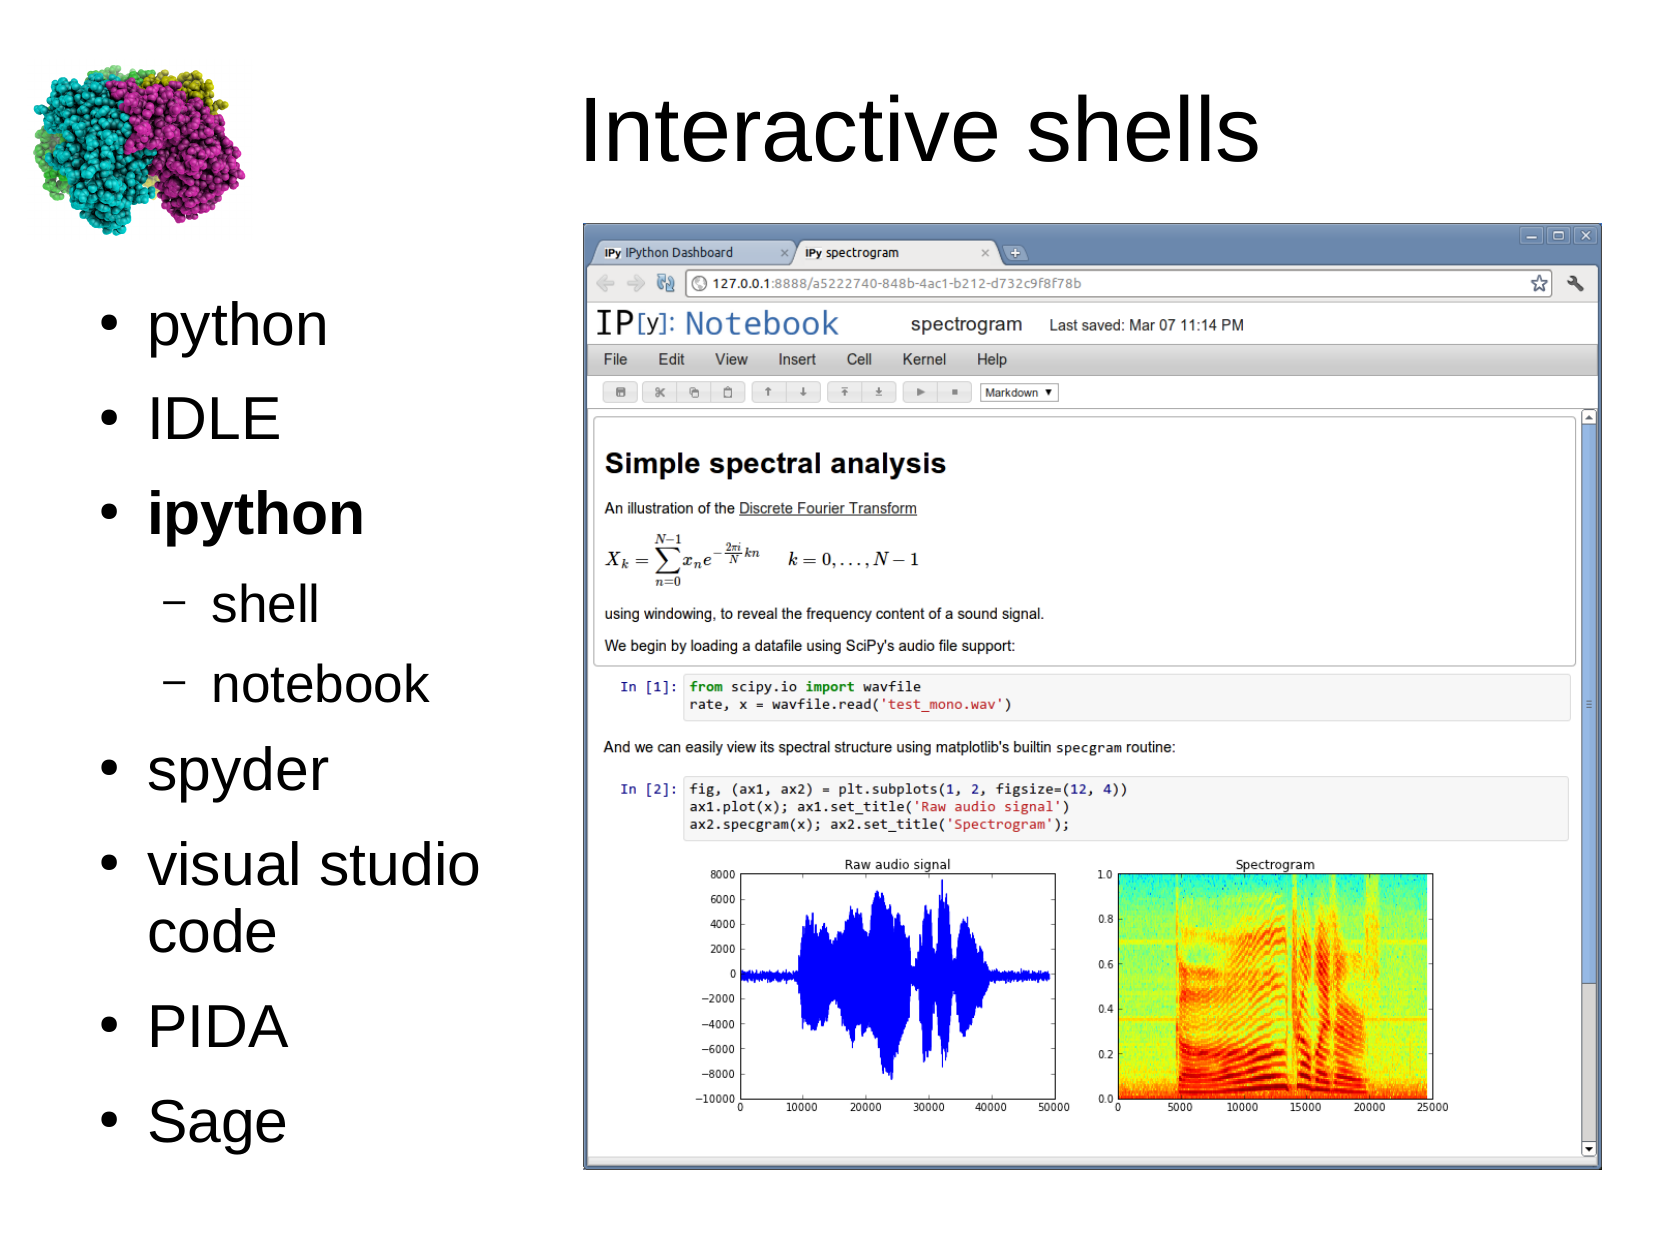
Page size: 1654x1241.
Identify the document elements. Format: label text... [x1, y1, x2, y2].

picture [27, 59, 253, 240]
title Interactive shells [270, 25, 1571, 233]
picture [583, 223, 1602, 1171]
list python IDLE ipython shell notebook spyder visual studio code PIDA Sage [82, 290, 583, 1156]
